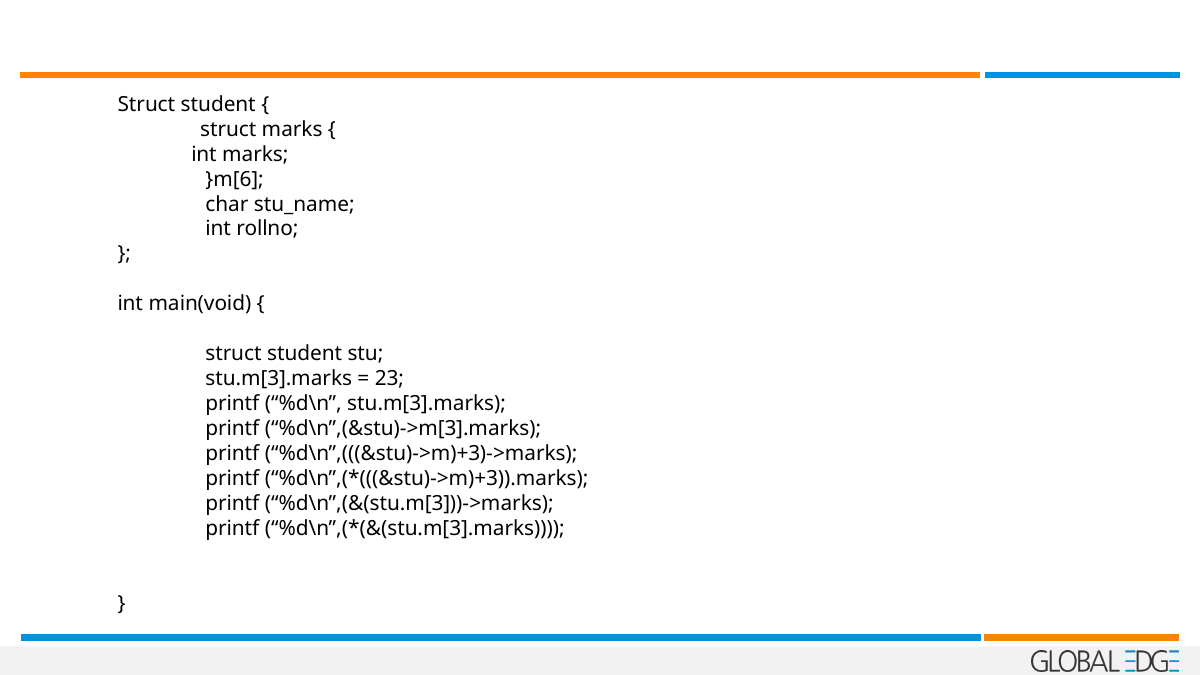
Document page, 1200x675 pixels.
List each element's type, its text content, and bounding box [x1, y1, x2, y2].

picture [1031, 650, 1179, 672]
text_box Struct student { struct marks { int marks; }m[6]; char stu_name; int rollno; }; int main(void) { struct student stu; stu.m[3].marks = 23; printf (“%d\n”, stu.m[3].marks); printf (“%d\n”,(&stu)->m[3].marks); printf (“%d\n”,(((&stu)->m)+3)->marks); printf (“%d\n”,(*(((&stu)->m)+3)).marks); printf (“%d\n”,(&(stu.m[3]))->marks); printf (“%d\n”,(*(&(stu.m[3].marks)))); } [102, 82, 1170, 638]
